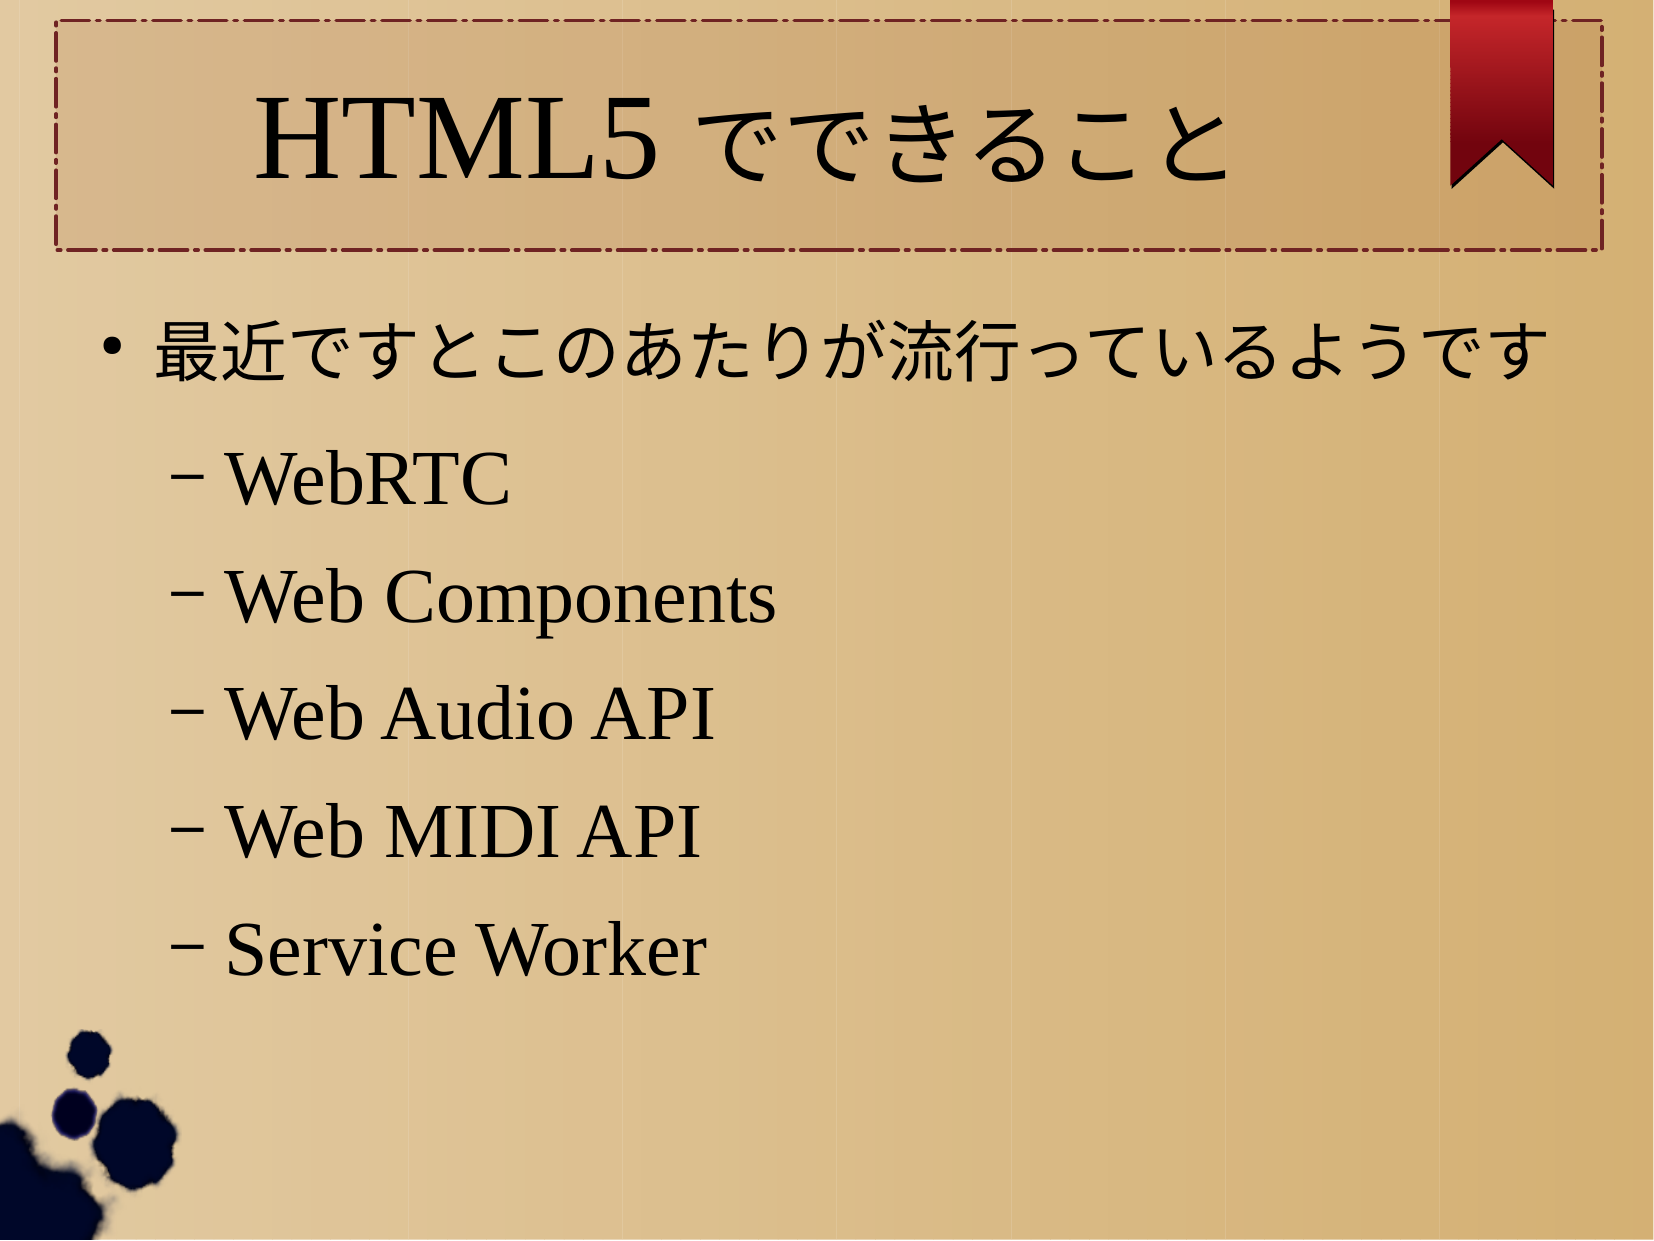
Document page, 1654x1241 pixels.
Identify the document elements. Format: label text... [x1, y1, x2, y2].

list 最近ですとこのあたりが流行っているようです WebRTC Web Components Web Audio API Web MIDI API Service Worker [82, 299, 1571, 1019]
title HTML5 でできること [82, 47, 1412, 229]
